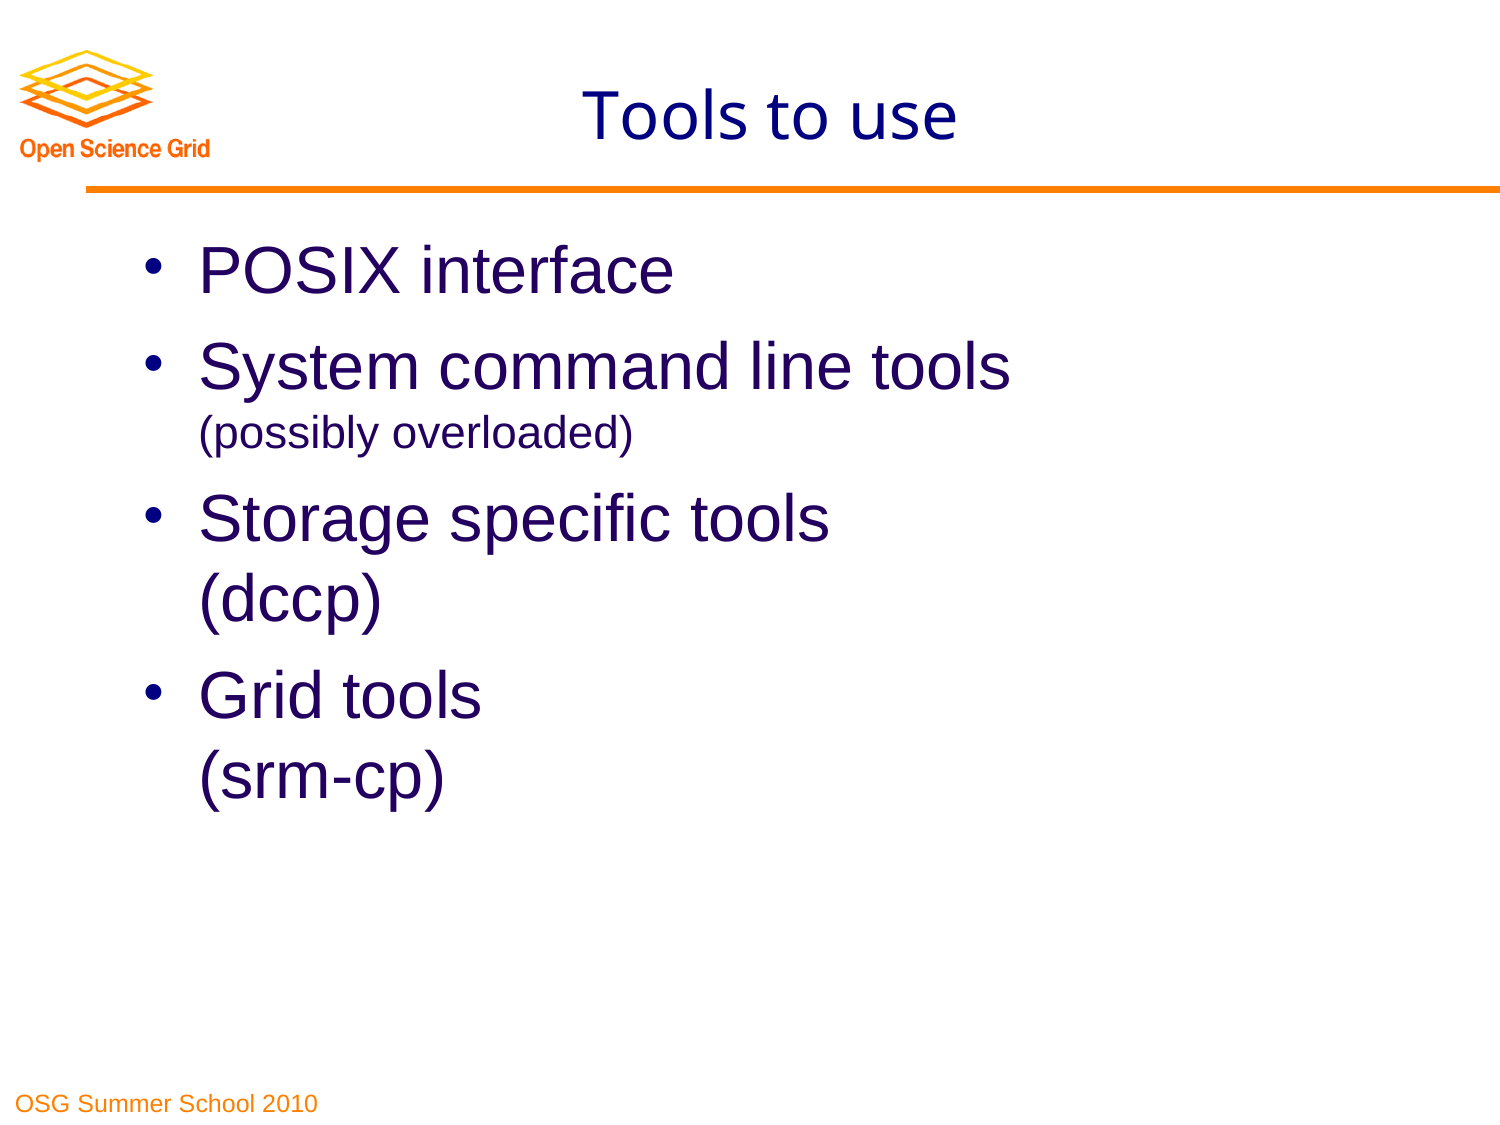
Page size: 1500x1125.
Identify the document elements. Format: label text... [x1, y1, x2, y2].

title Tools to use [201, 18, 1342, 207]
picture [0, 27, 201, 179]
list POSIX interface System command line tools (possibly overloaded) Storage specific tools (dccp) Grid tools (srm-cp) [127, 218, 1403, 962]
